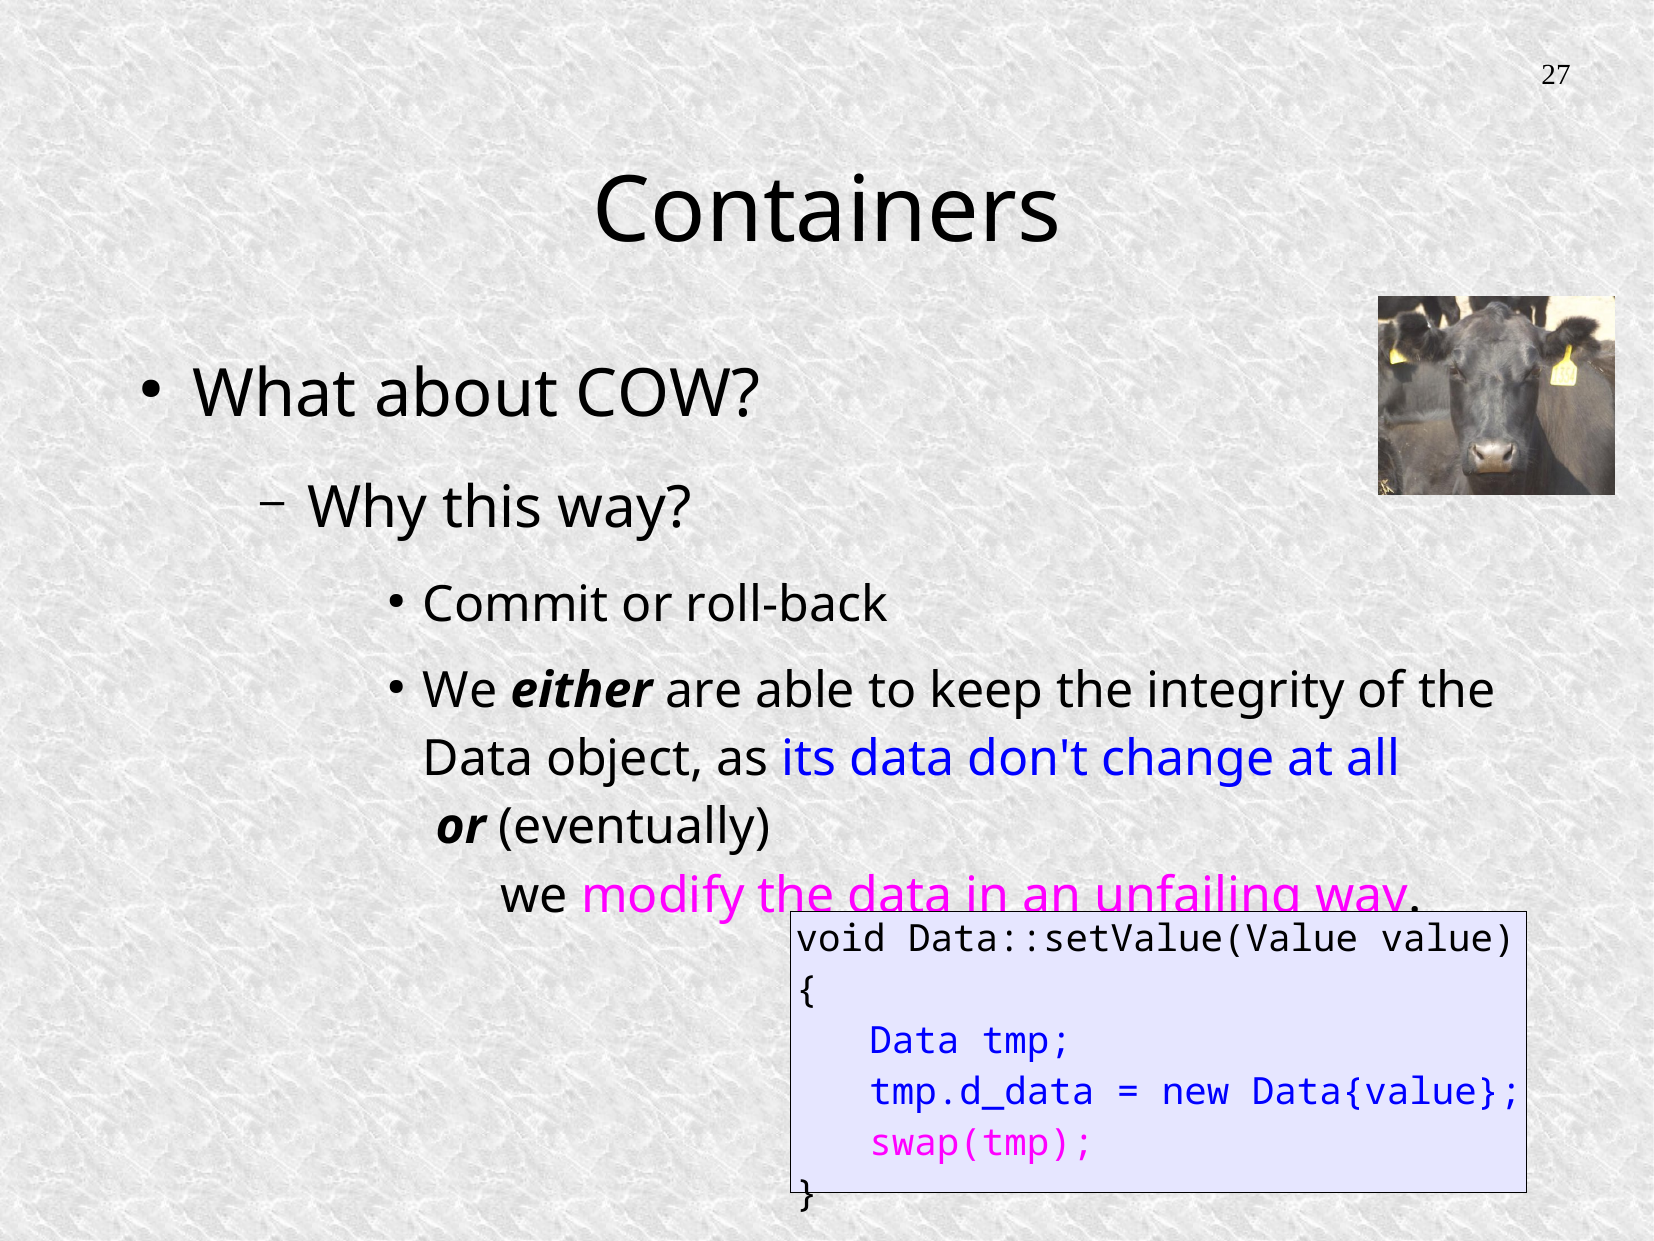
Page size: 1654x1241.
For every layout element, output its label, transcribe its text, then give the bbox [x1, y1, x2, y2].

title Containers [121, 102, 1534, 311]
picture [0, 0, 1654, 1241]
text_box void Data::setValue(Value value) { Data tmp; tmp.d_data = new Data{value}; swap(tmp); } [795, 911, 1522, 1173]
list What about COW? Why this way? Commit or roll-back We either are able to keep the integrity of the Data object, as its data don't change at all or (eventually) we modify the data in an unfailing way. [121, 344, 1608, 1188]
text_box [790, 911, 1527, 1193]
